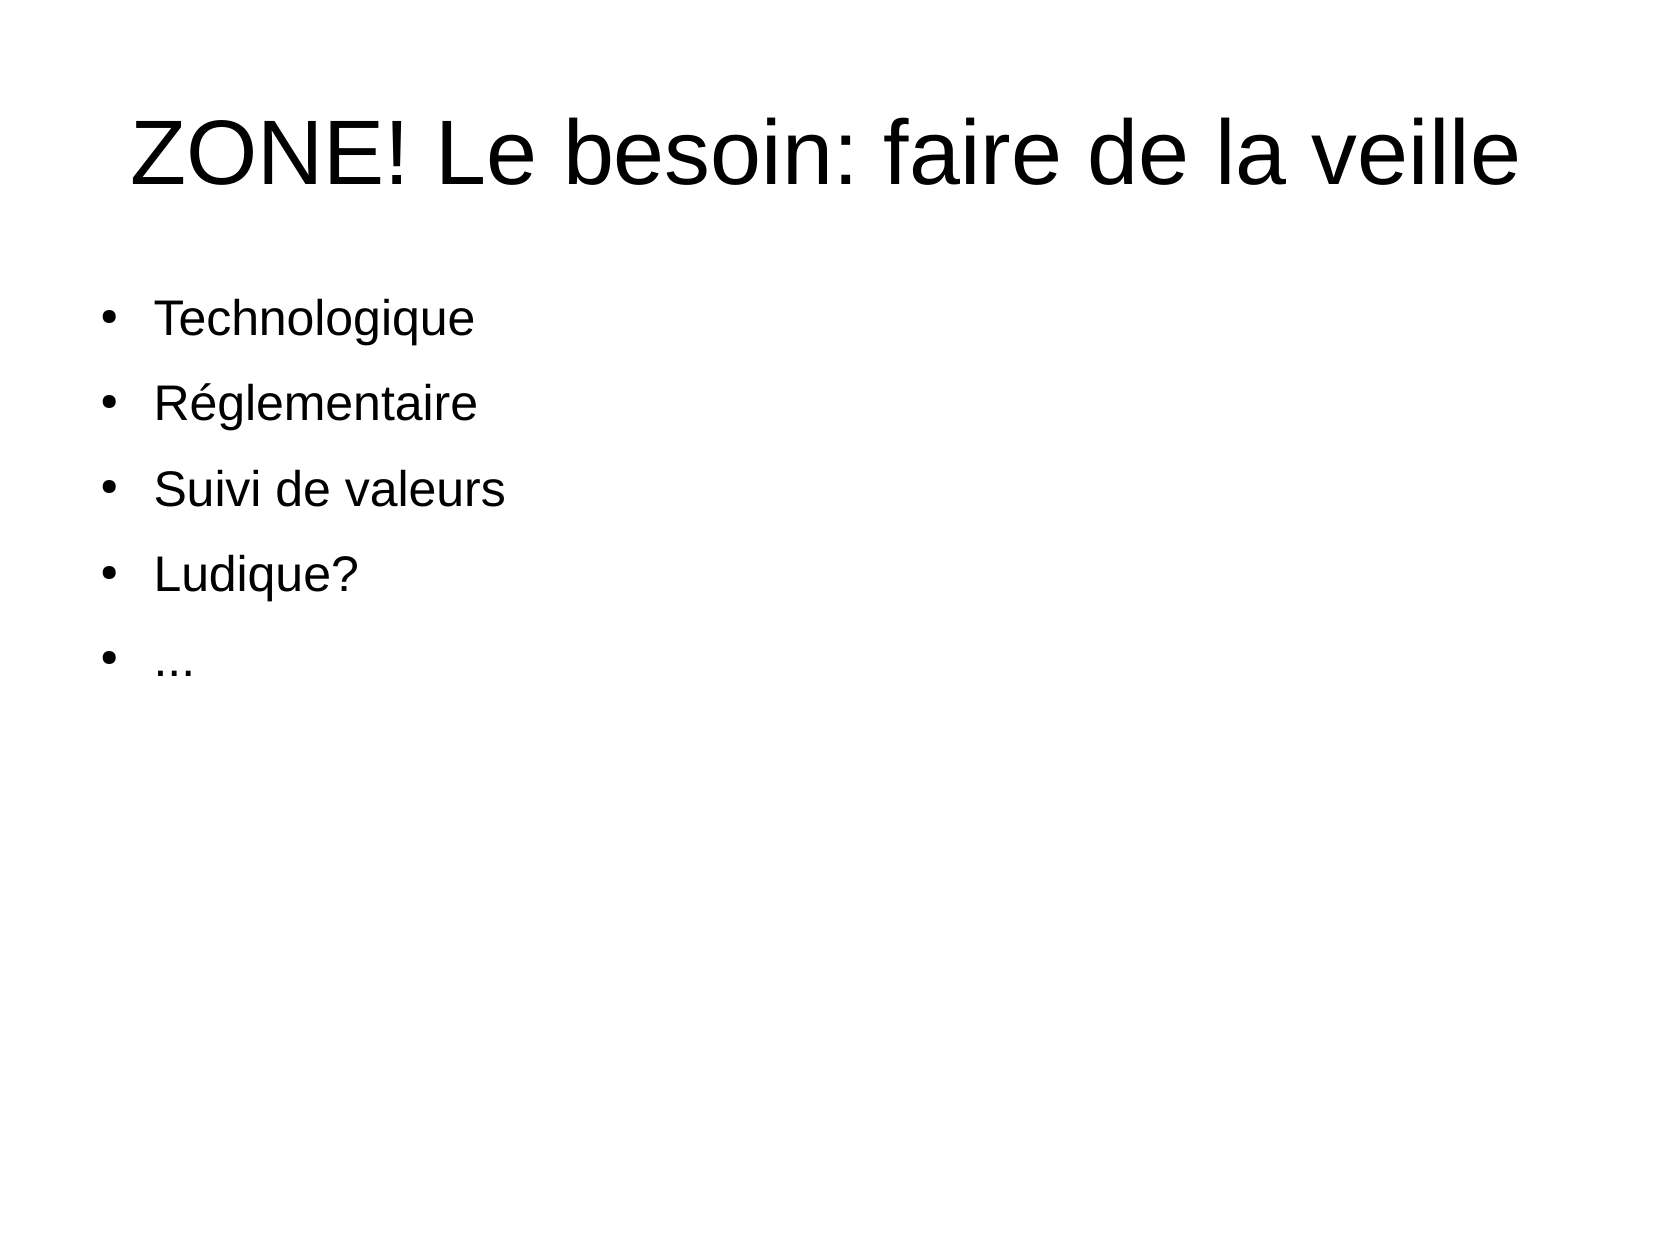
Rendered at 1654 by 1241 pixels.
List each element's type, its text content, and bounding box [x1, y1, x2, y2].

title ZONE! Le besoin: faire de la veille [82, 49, 1571, 257]
list Technologique Réglementaire Suivi de valeurs Ludique? ... [82, 290, 1538, 1010]
